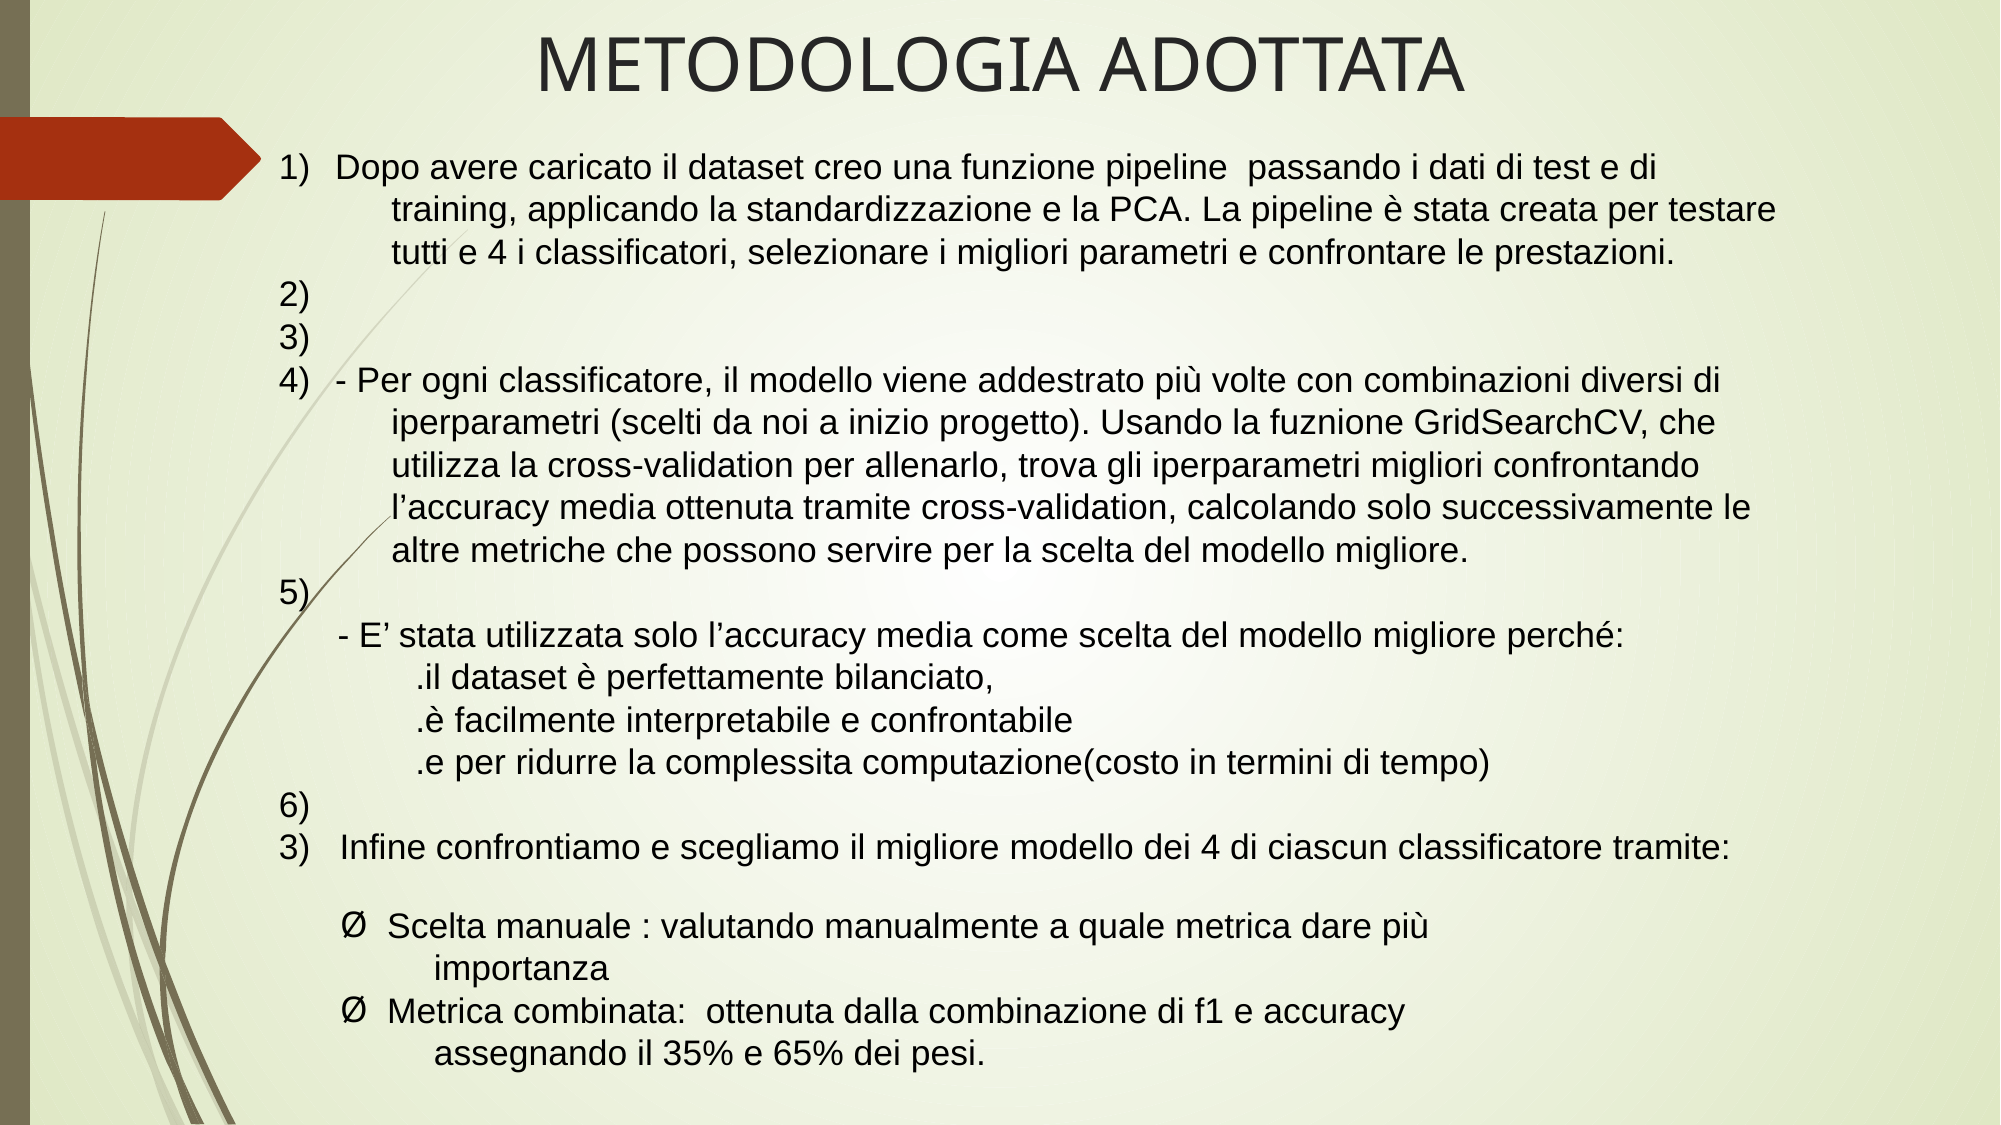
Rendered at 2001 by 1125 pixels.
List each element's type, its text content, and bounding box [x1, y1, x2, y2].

text_box Scelta manuale : valutando manualmente a quale metrica dare più importanza Metrica combinata: ottenuta dalla combinazione di f1 e accuracy assegnando il 35% e 65% dei pesi. [325, 895, 1511, 1082]
text_box Dopo avere caricato il dataset creo una funzione pipeline passando i dati di test e di training, applicando la standardizzazione e la PCA. La pipeline è stata creata per testare tutti e 4 i classificatori, selezionare i migliori parametri e confrontare le prestazioni. - Per ogni classificatore, il modello viene addestrato più volte con combinazioni diversi di iperparametri (scelti da noi a inizio progetto). Usando la fuznione GridSearchCV, che utilizza la cross-validation per allenarlo, trova gli iperparametri migliori confrontando l’accuracy media ottenuta tramite cross-validation, calcolando solo successivamente le altre metriche che possono servire per la scelta del modello migliore. - E’ stata utilizzata solo l’accuracy media come scelta del modello migliore perché: .il dataset è perfettamente bilanciato, .è facilmente interpretabile e confrontabile .e per ridurre la complessita computazione(costo in termini di tempo) 3) Infine confrontiamo e scegliamo il migliore modello dei 4 di ciascun classificatore tramite: [263, 136, 1803, 925]
title METODOLOGIA ADOTTATA [0, 8, 2000, 143]
